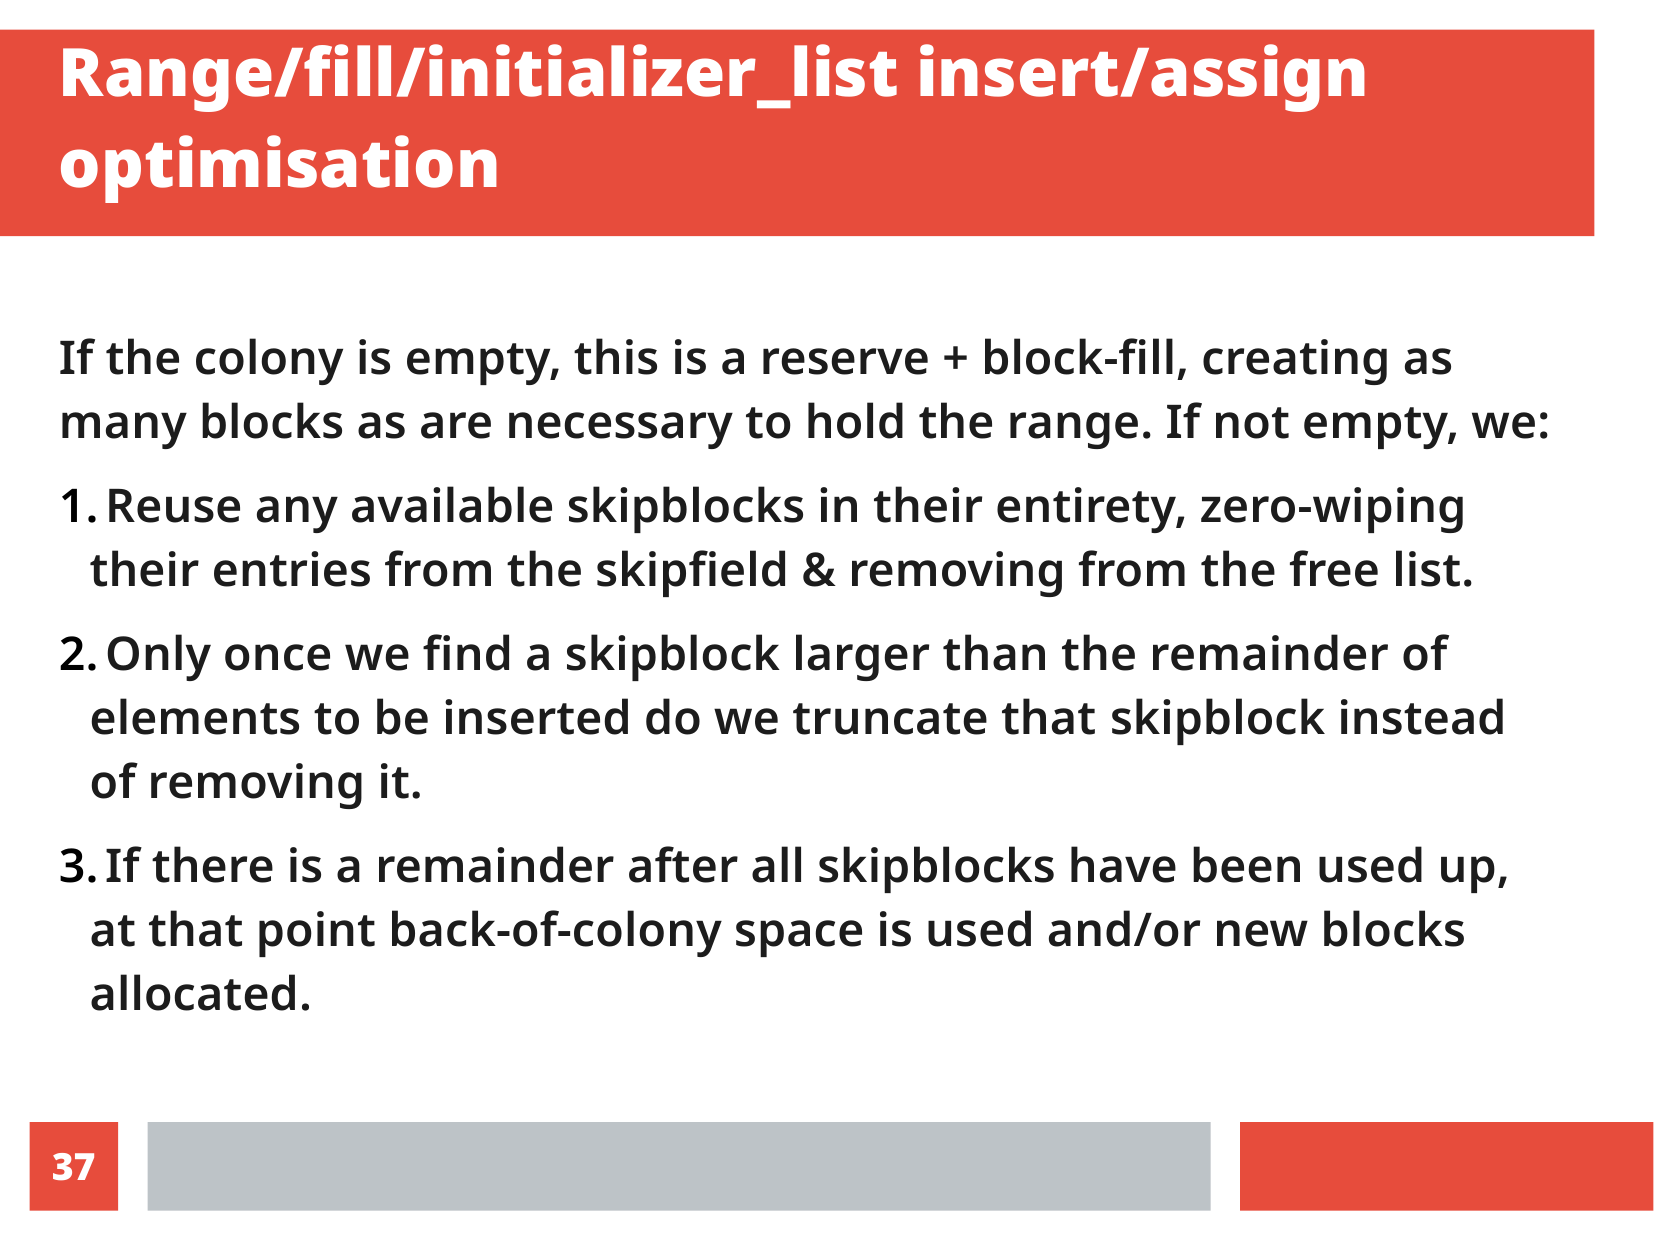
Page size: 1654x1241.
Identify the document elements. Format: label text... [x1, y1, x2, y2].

title Range/fill/initializer_list insert/assign optimisation [59, 59, 1595, 207]
list If the colony is empty, this is a reserve + block-fill, creating as many blocks as are necessary to hold the range. If not empty, we: Reuse any available skipblocks in their entirety, zero-wiping their entries from the skipfield & removing from the free list. Only once we find a skipblock larger than the remainder of elements to be inserted do we truncate that skipblock instead of removing it. If there is a remainder after all skipblocks have been used up, at that point back-of-colony space is used and/or new blocks allocated. [59, 324, 1565, 1093]
